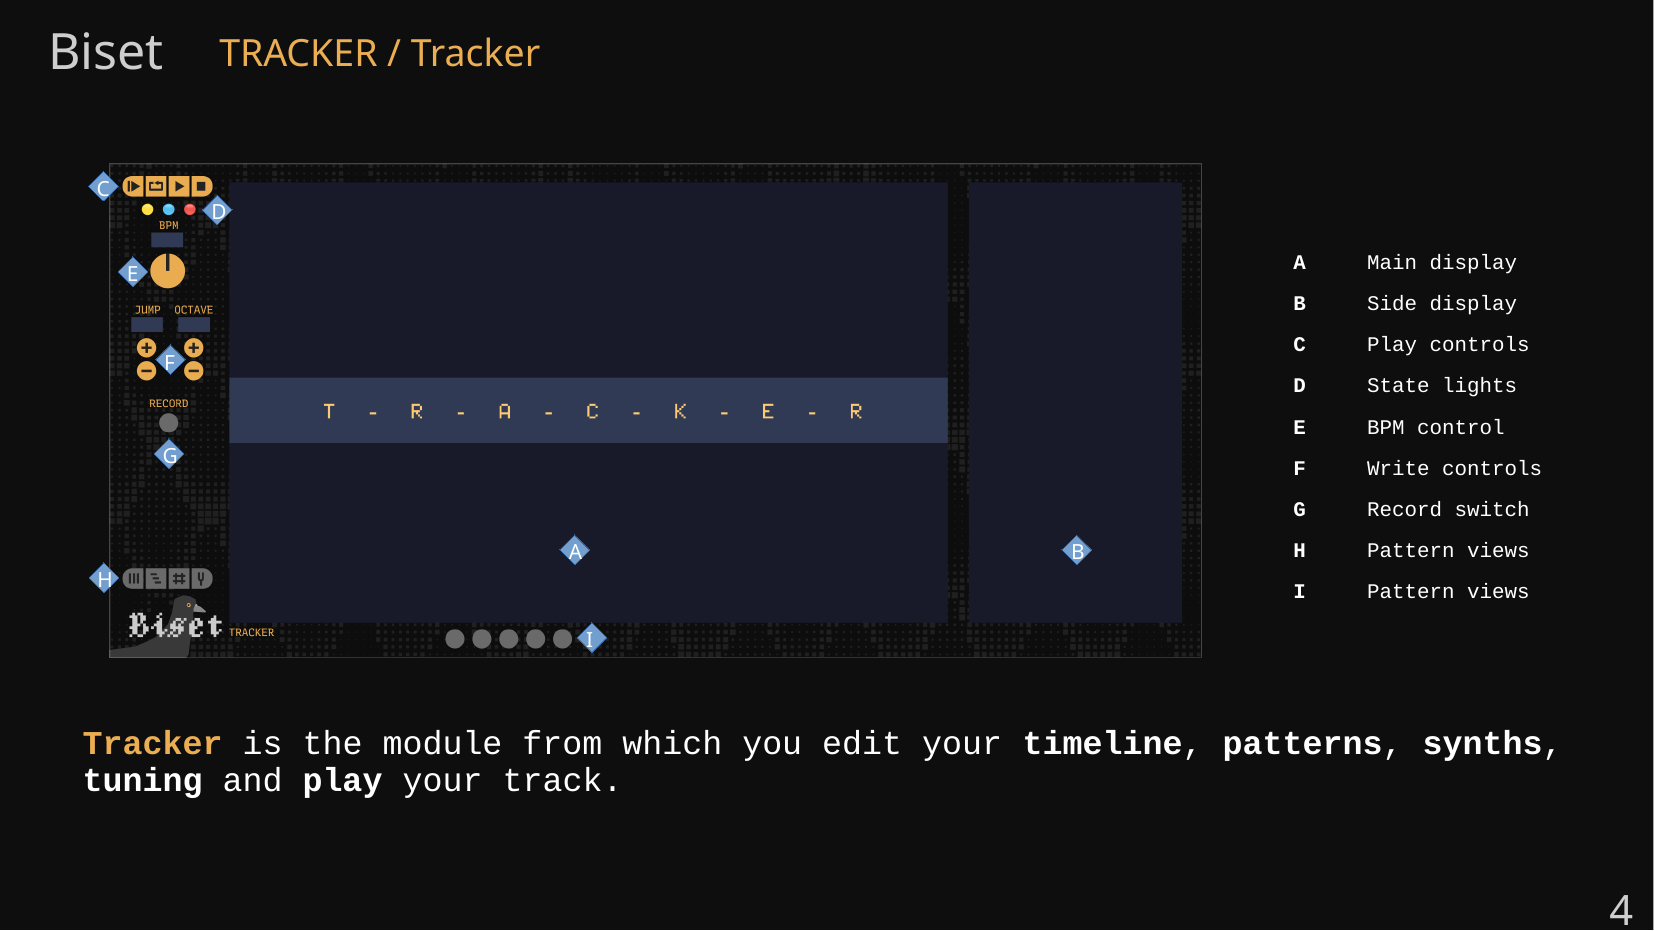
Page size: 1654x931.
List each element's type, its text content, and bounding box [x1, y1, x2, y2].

picture [109, 163, 1202, 658]
text_box E [112, 252, 154, 292]
text_box D [196, 190, 240, 231]
text_box I [571, 618, 615, 658]
list Tracker is the module from which you edit your timeline, patterns, synths, tuning and play your track. [82, 726, 1571, 931]
text_box 4 [1594, 873, 1654, 931]
text_box C [81, 166, 125, 207]
text_box F [149, 340, 191, 381]
text_box G [147, 433, 191, 474]
text_box H [82, 557, 126, 598]
text_box A [554, 529, 598, 570]
text_box B [1056, 529, 1099, 570]
title Biset [5, 23, 207, 77]
text_box TRACKER / Tracker [204, 19, 576, 80]
list A Main display B Side display C Play controls D State lights E BPM control F Write controls G Record switch H Pattern views I Pattern views [1293, 251, 1654, 786]
